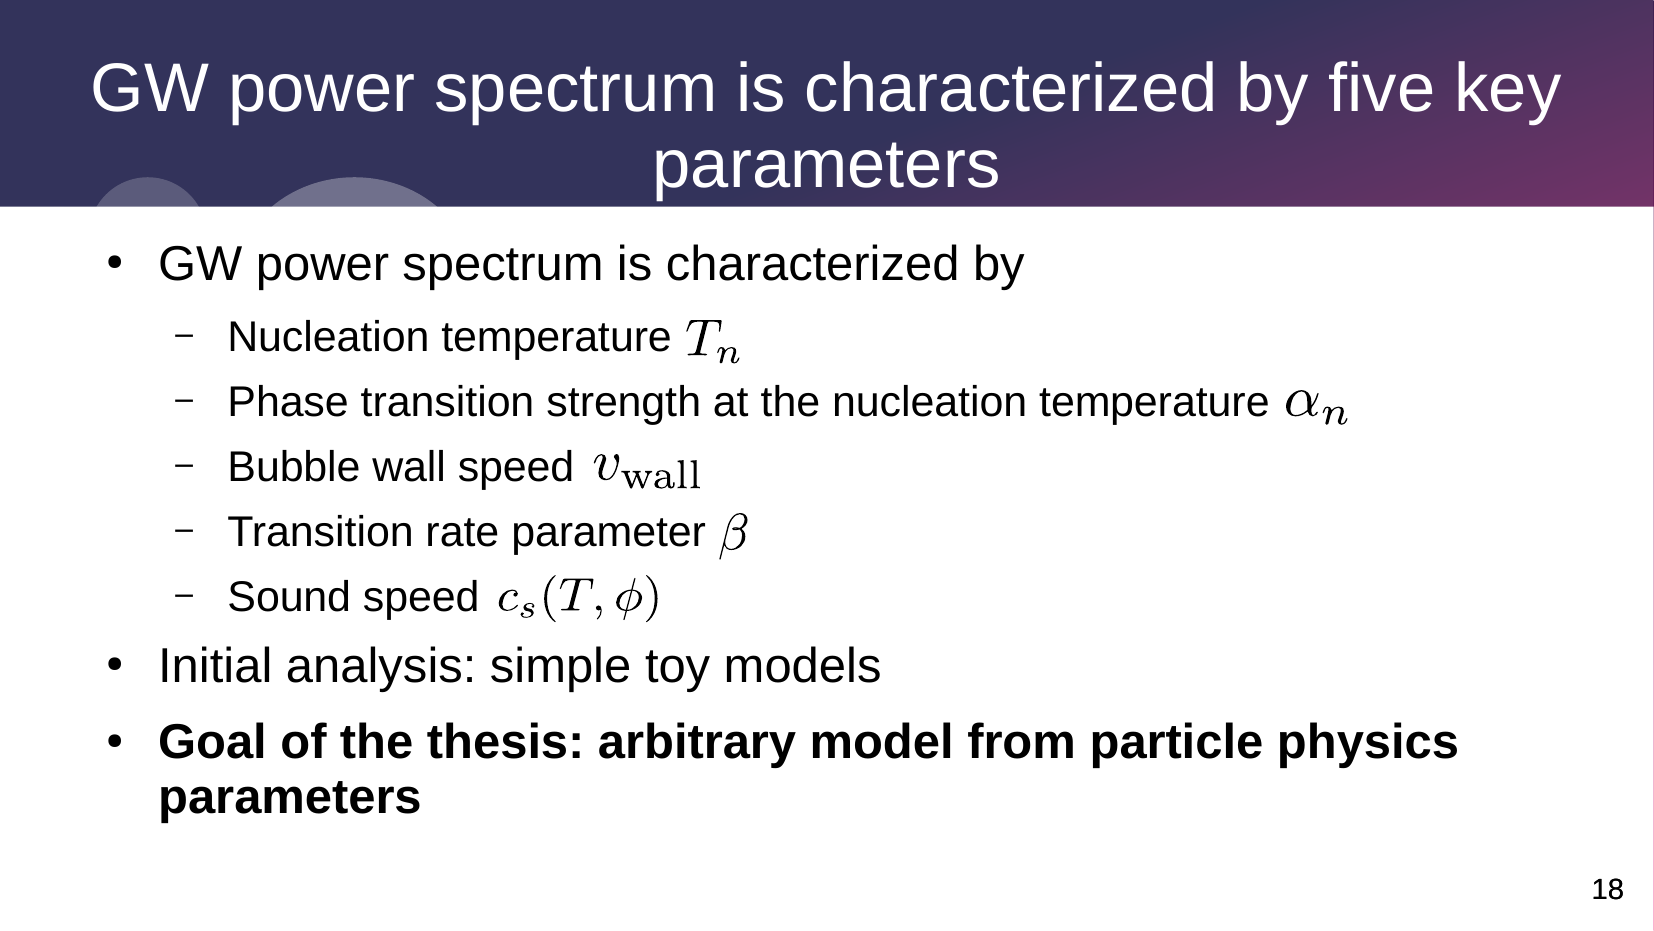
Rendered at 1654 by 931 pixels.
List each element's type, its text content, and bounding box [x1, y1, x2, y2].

picture [1281, 387, 1350, 427]
list GW power spectrum is characterized by Nucleation temperature Phase transition strength at the nucleation temperature Bubble wall speed Transition rate parameter Sound speed Initial analysis: simple toy models Goal of the thesis: arbitrary model from particle physics parameters [88, 236, 1565, 827]
picture [589, 451, 702, 491]
picture [717, 513, 748, 560]
picture [494, 573, 660, 624]
picture [683, 318, 742, 366]
title GW power spectrum is characterized by five key parameters [88, 44, 1565, 207]
